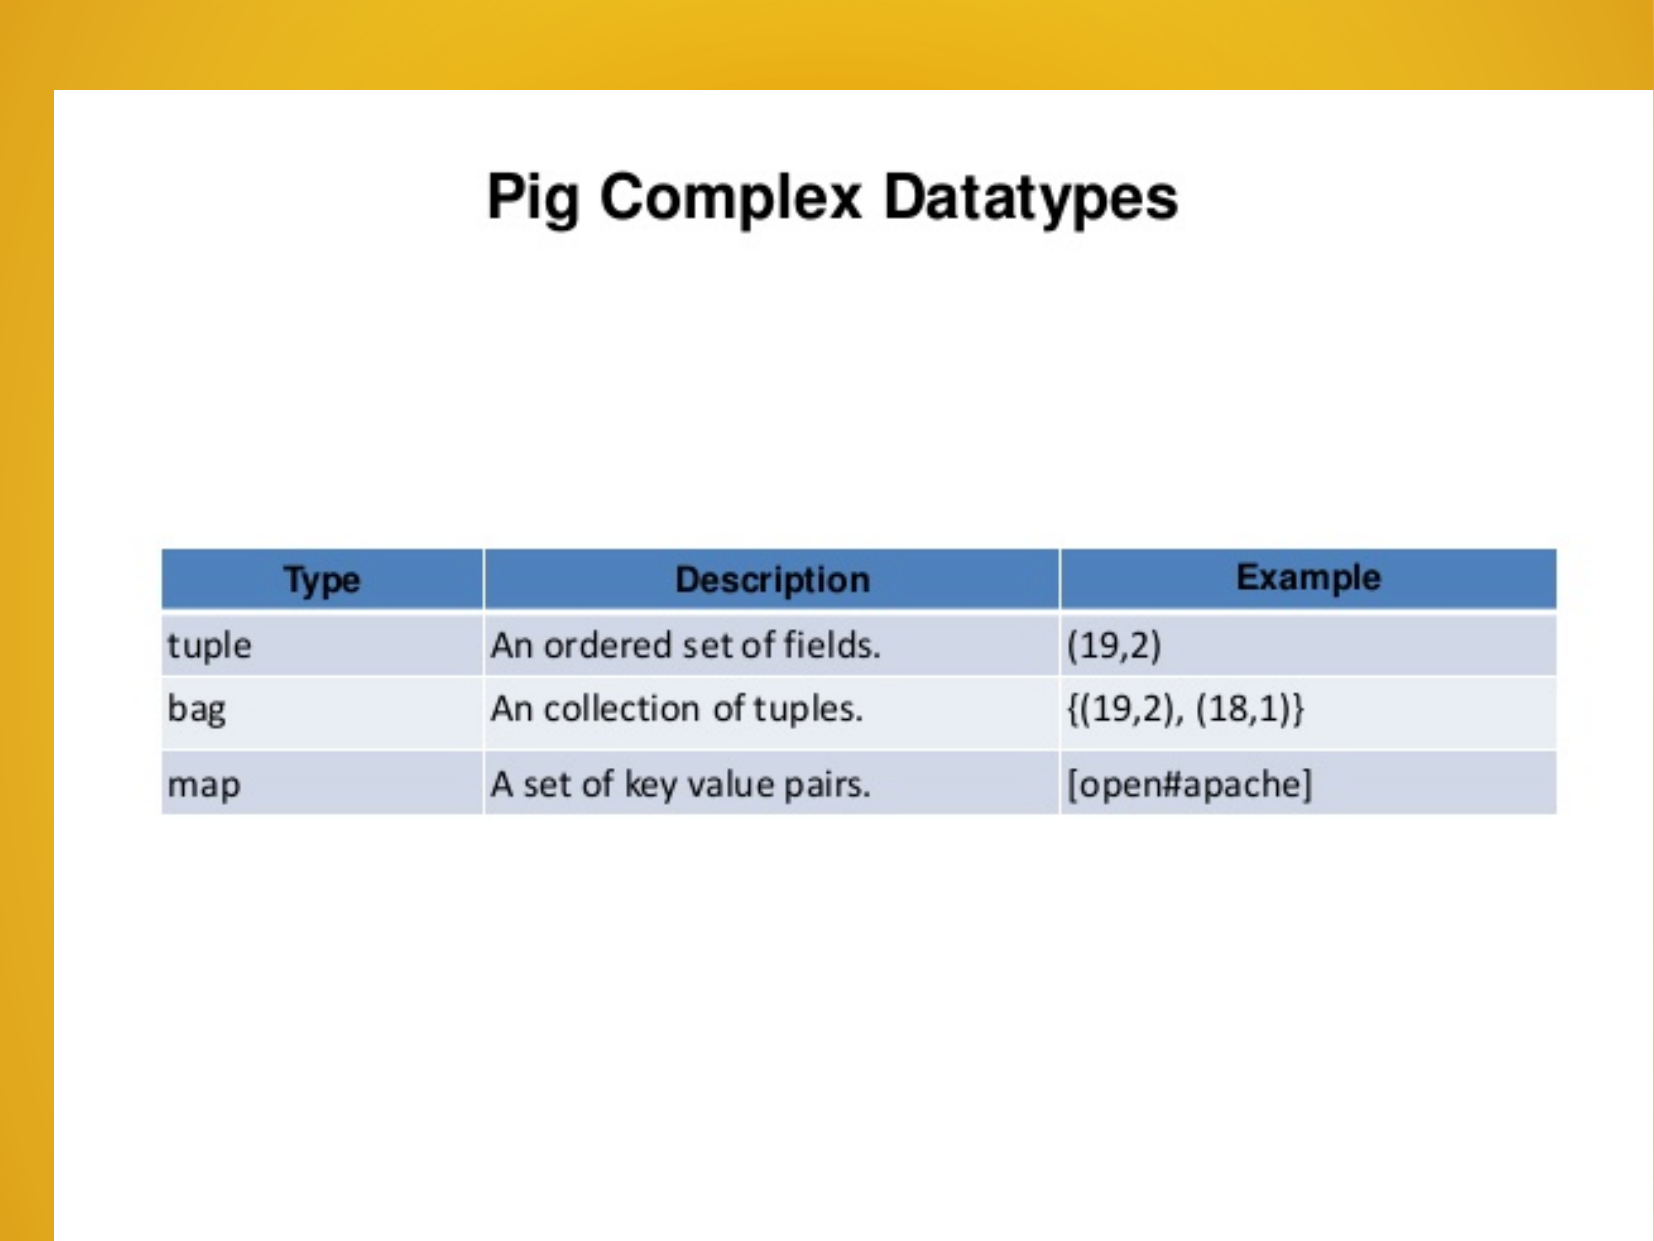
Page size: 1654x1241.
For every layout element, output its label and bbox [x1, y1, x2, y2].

picture [54, 90, 1654, 1241]
